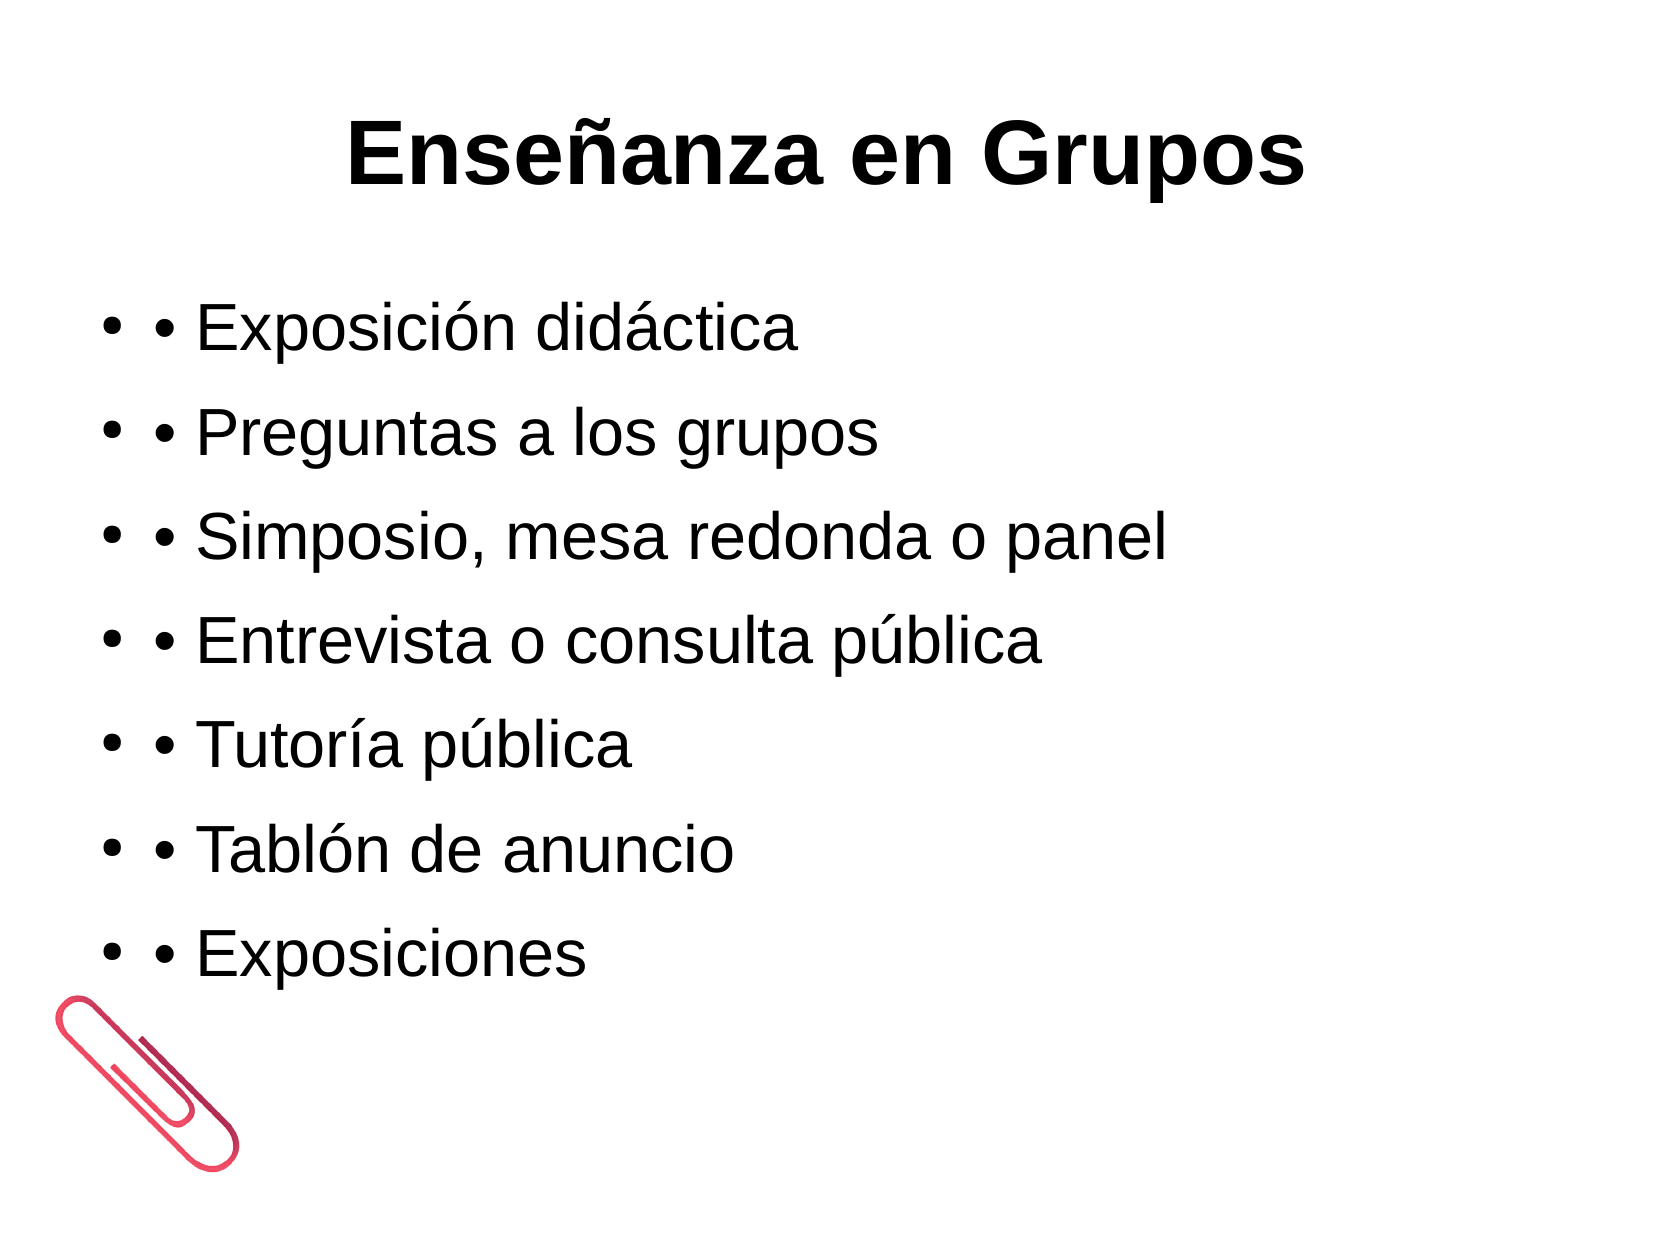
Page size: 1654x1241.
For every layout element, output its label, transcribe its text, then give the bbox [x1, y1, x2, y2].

list • Exposición didáctica • Preguntas a los grupos • Simposio, mesa redonda o panel • Entrevista o consulta pública • Tutoría pública • Tablón de anuncio • Exposiciones [82, 290, 1571, 1010]
title Enseñanza en Grupos [82, 49, 1571, 257]
picture [0, 939, 296, 1229]
